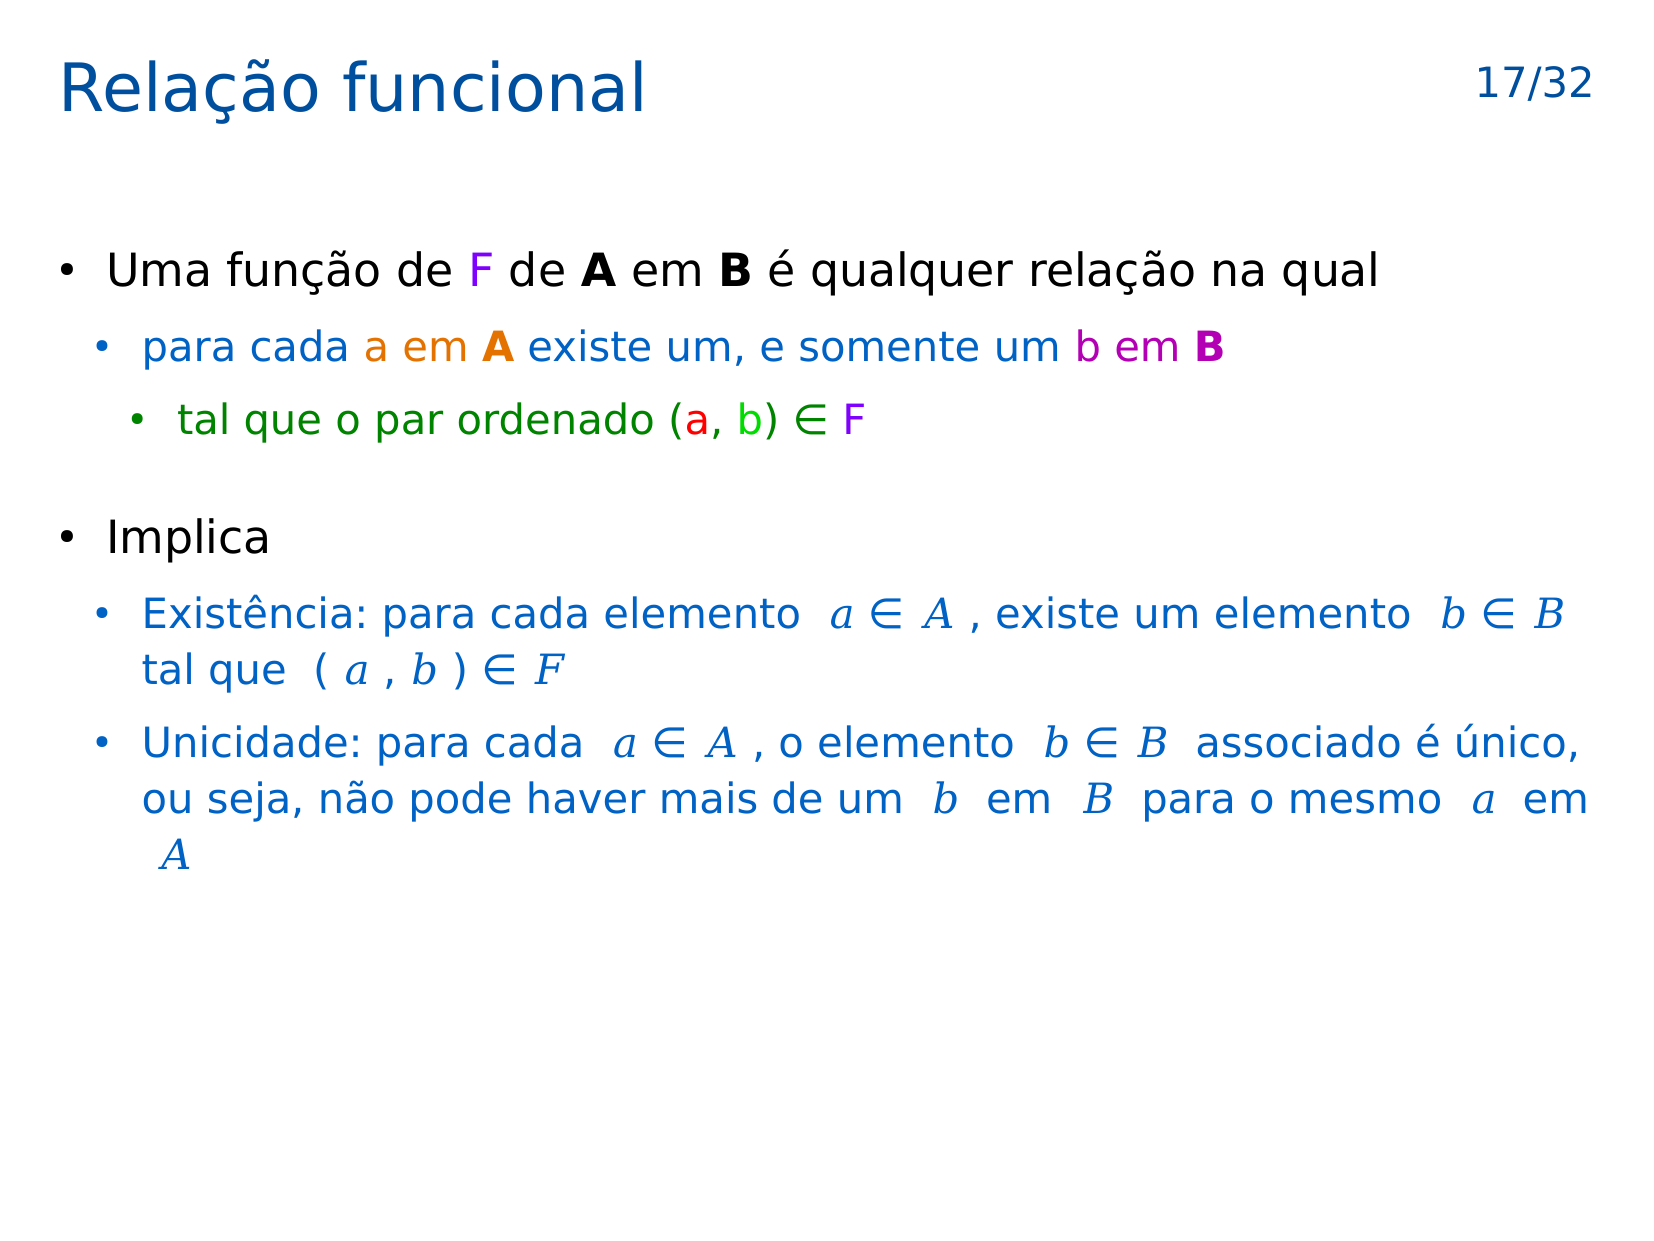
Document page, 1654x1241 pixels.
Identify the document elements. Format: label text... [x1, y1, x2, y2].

list Uma função de F de A em B é qualquer relação na qual para cada a em A existe um, e somente um b em B tal que o par ordenado (a, b) ∈ F Implica Existência: para cada elemento 𝑎 ∈ 𝐴 , existe um elemento 𝑏 ∈ 𝐵 tal que ( 𝑎 , 𝑏 ) ∈ 𝐹 Unicidade: para cada 𝑎 ∈ 𝐴 , o elemento 𝑏 ∈ 𝐵 associado é único, ou seja, não pode haver mais de um 𝑏 em 𝐵 para o mesmo 𝑎 em 𝐴 [59, 236, 1595, 1211]
title Relação funcional [59, 29, 1625, 148]
